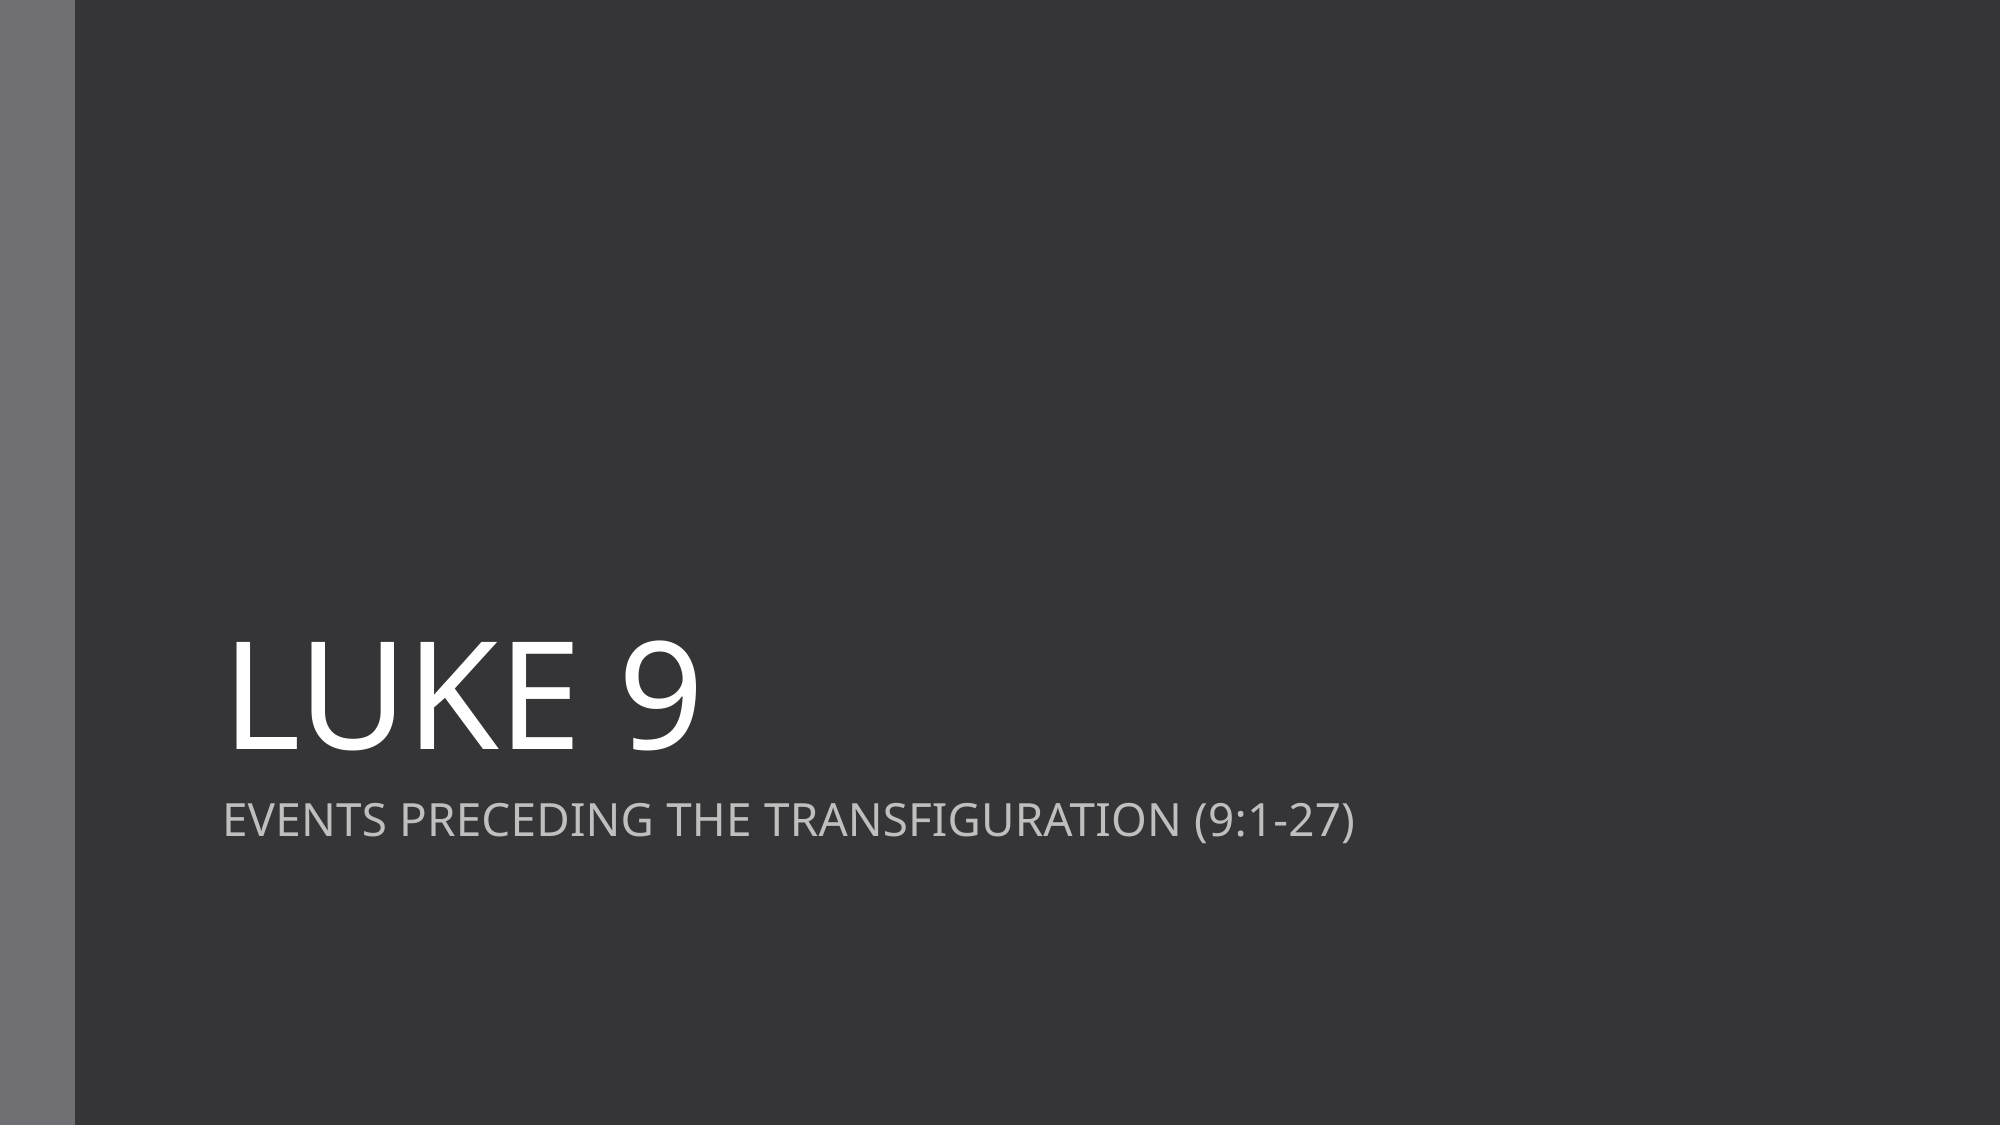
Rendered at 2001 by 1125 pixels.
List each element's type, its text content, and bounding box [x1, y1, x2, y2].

title LUKE 9 [206, 124, 1752, 787]
subtitle EVENTS PRECEDING THE TRANSFIGURATION (9:1-27) [206, 787, 1752, 1066]
